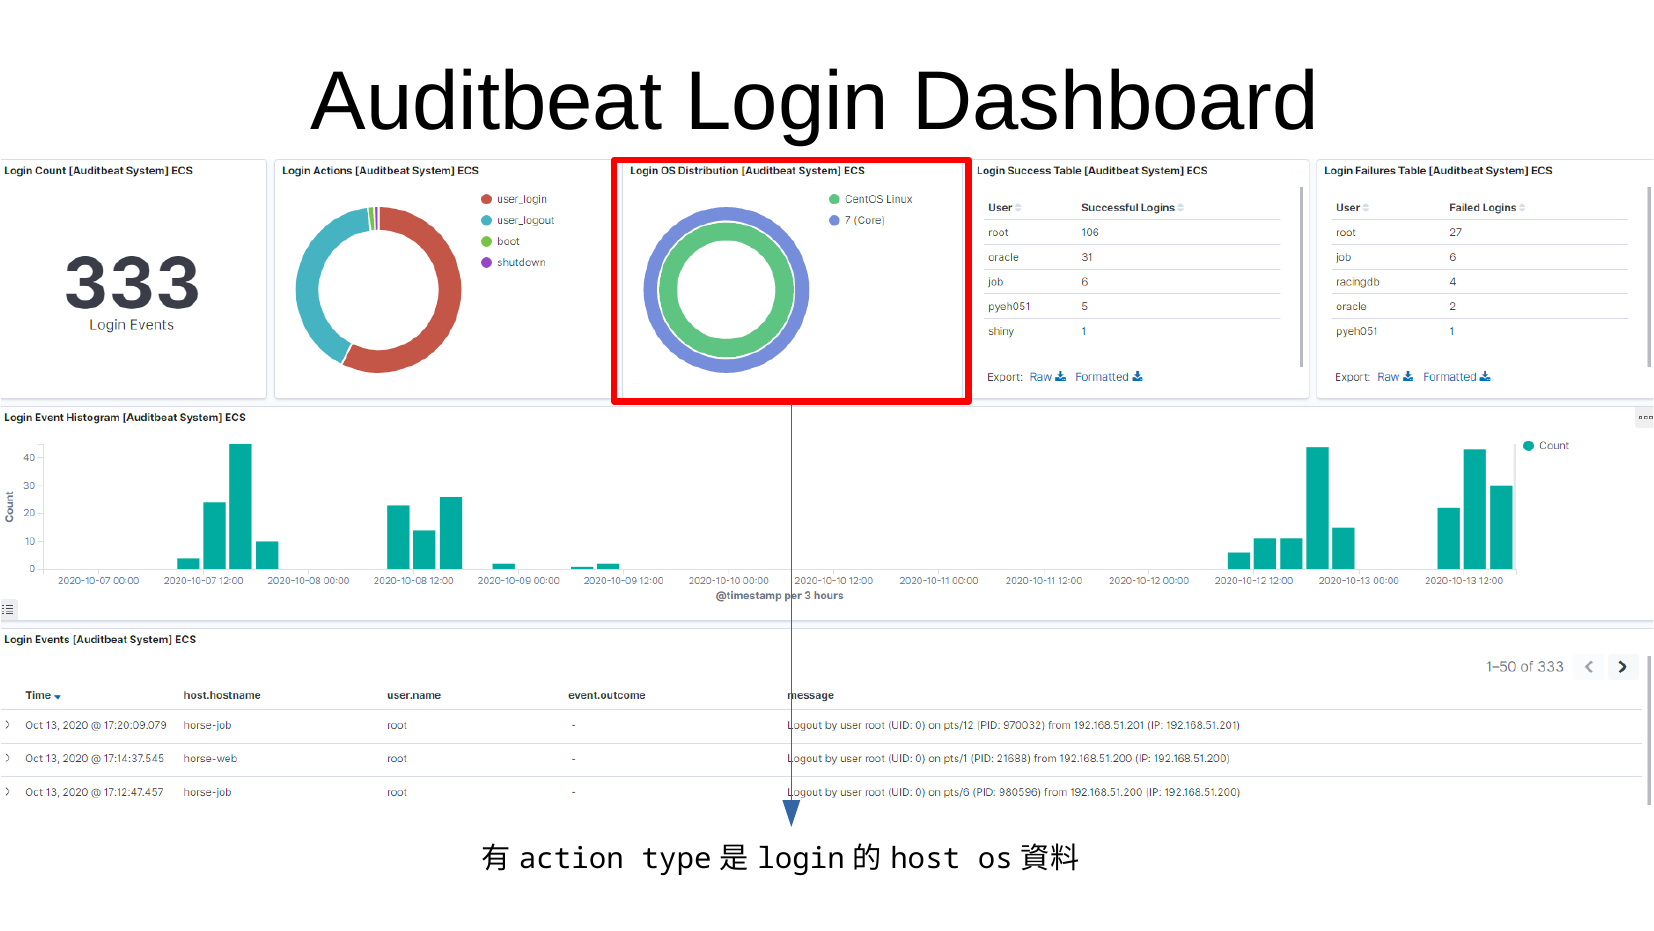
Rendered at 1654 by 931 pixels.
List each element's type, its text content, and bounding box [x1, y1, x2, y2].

picture [792, 159, 1654, 805]
picture [1, 159, 791, 805]
picture [617, 163, 965, 398]
text_box Auditbeat Login Dashboard [47, 47, 1607, 159]
text_box 有action type是login的host os資料 [466, 826, 1117, 877]
